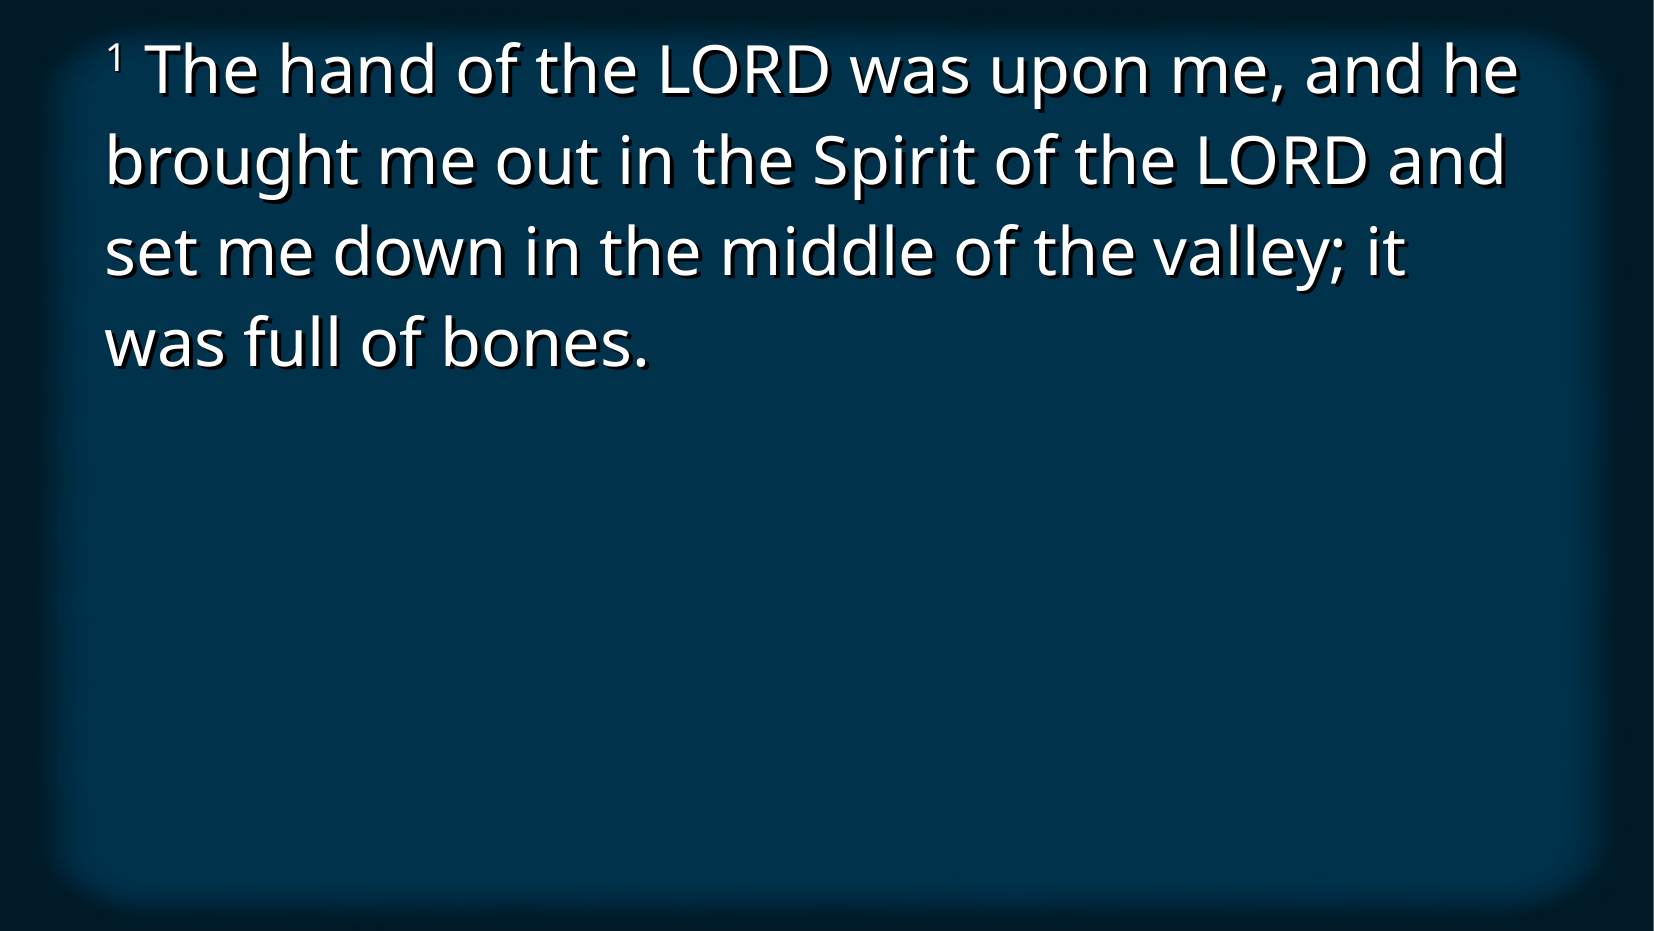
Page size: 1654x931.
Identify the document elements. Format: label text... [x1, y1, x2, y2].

picture [0, 0, 1654, 931]
text_box 1 The hand of the LORD was upon me, and he brought me out in the Spirit of the LORD and set me down in the middle of the valley; it was full of bones. [90, 15, 1561, 385]
